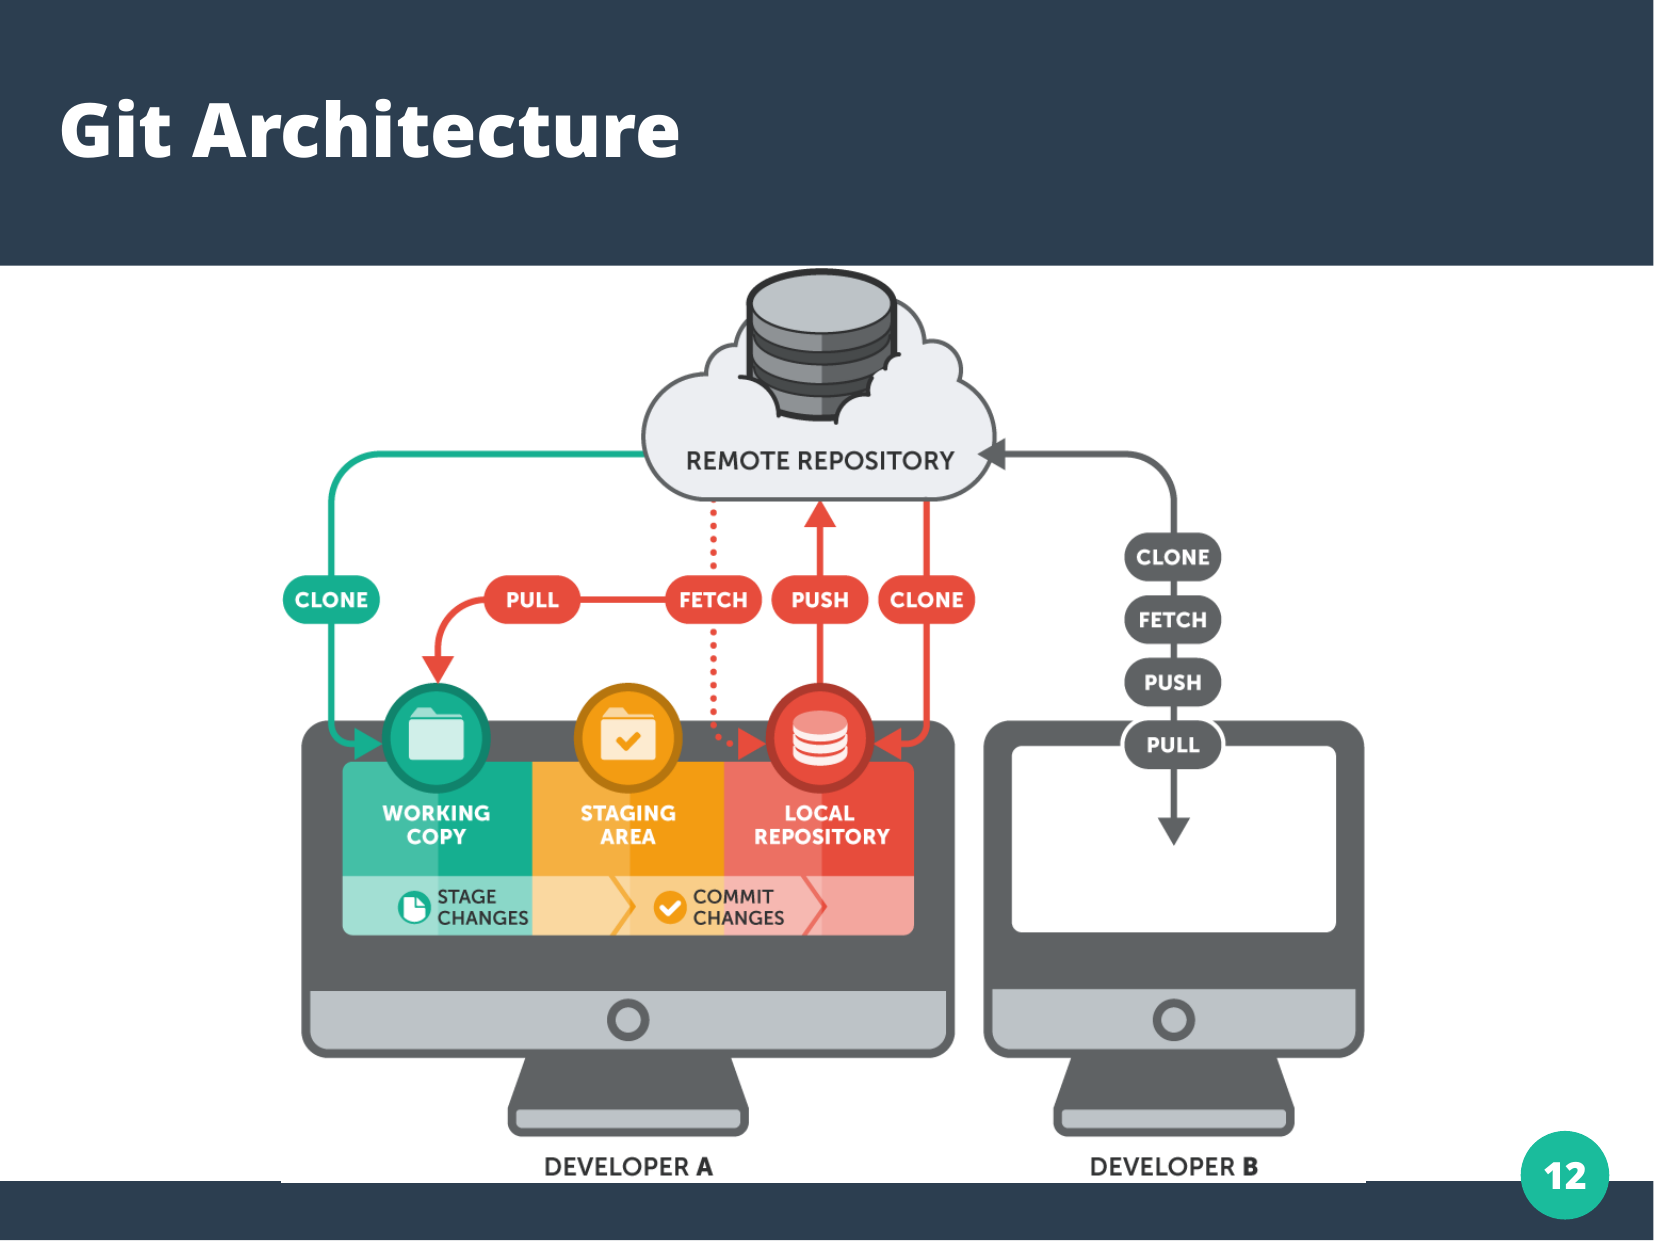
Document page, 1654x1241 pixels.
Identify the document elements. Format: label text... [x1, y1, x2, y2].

title Git Architecture [59, 49, 1595, 207]
picture [281, 268, 1366, 1183]
